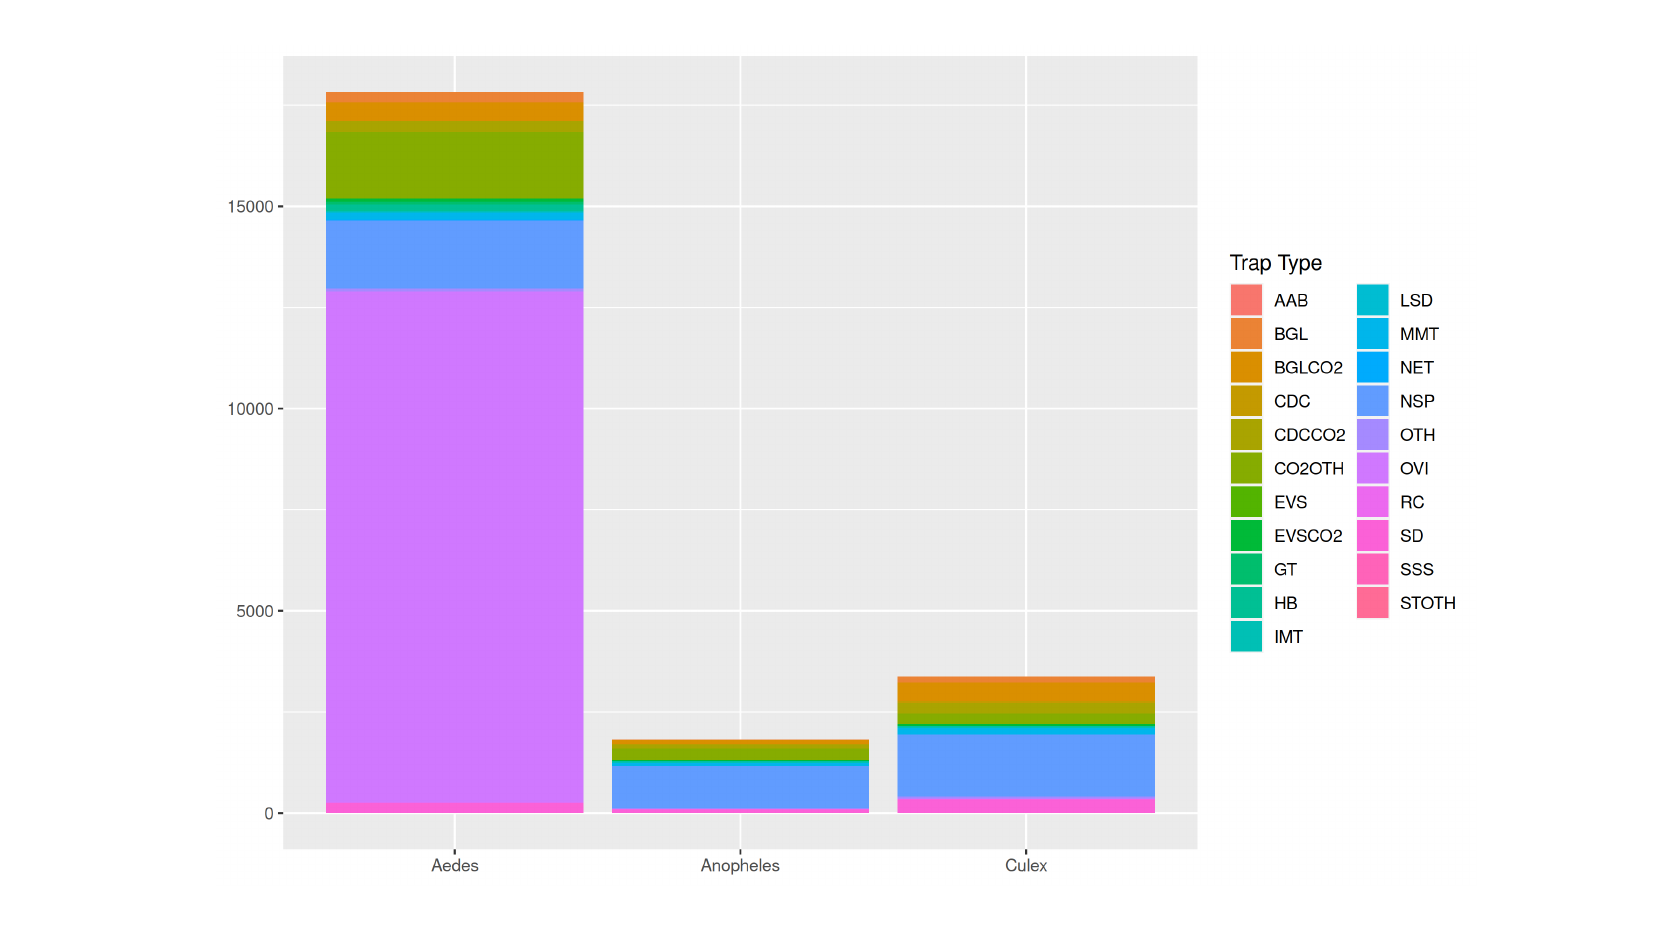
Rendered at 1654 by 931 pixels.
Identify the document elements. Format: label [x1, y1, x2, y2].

picture [216, 45, 1477, 886]
